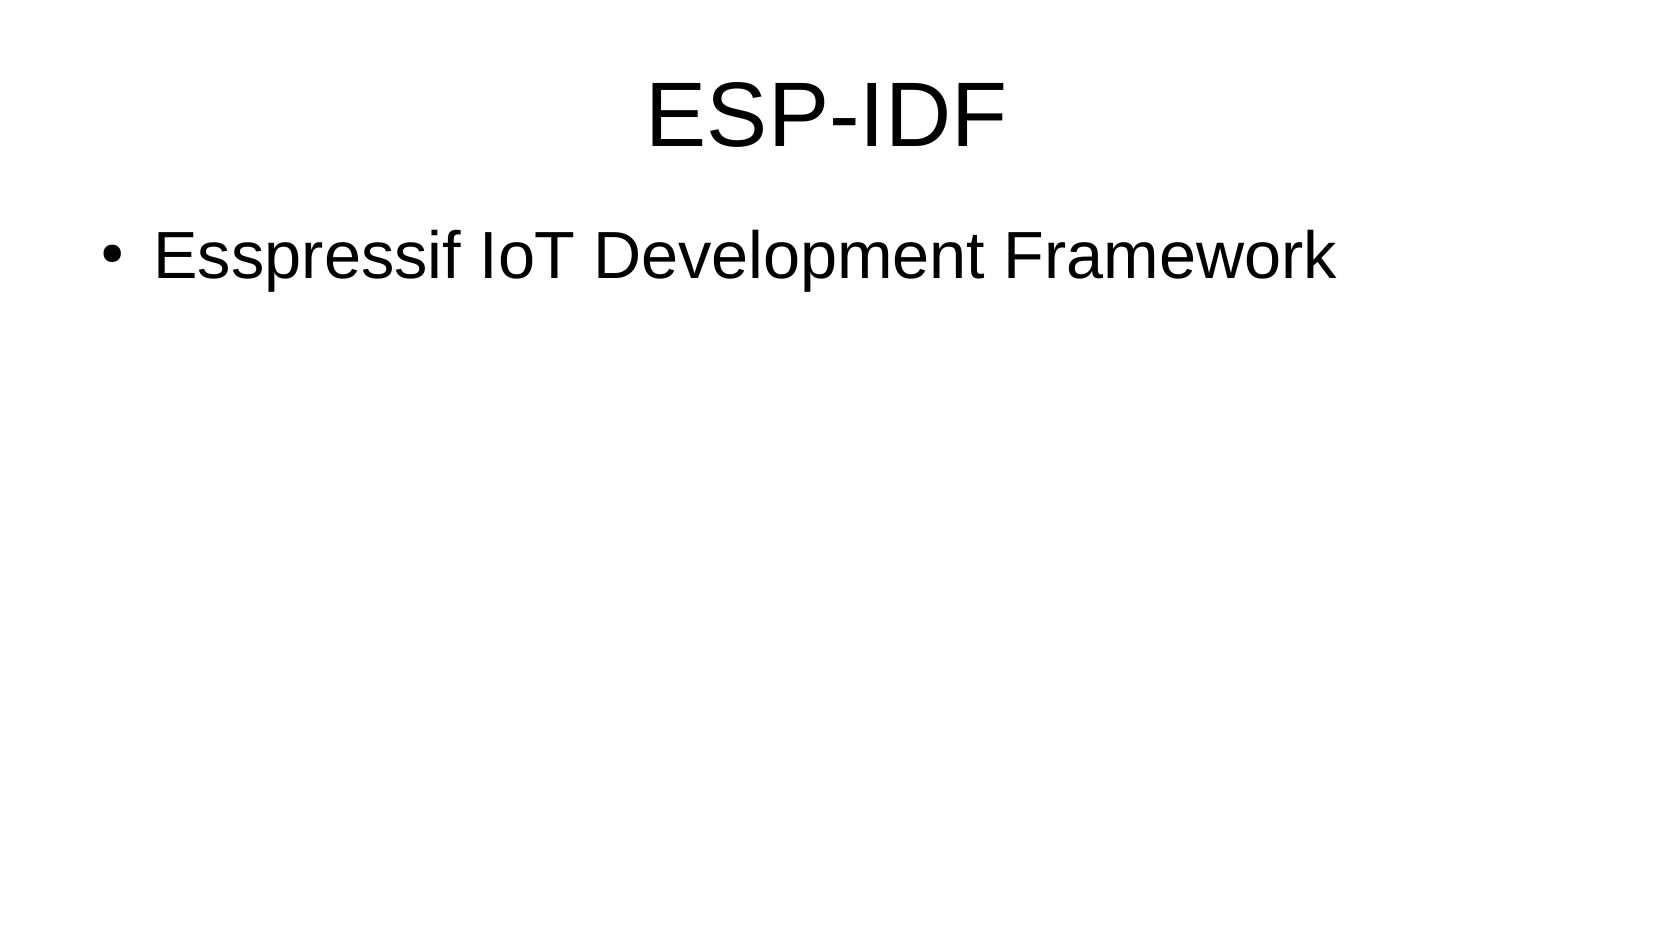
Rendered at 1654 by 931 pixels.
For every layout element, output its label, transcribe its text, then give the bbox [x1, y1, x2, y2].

title ESP-IDF [82, 37, 1571, 193]
list Esspressif IoT Development Framework [82, 217, 1651, 758]
